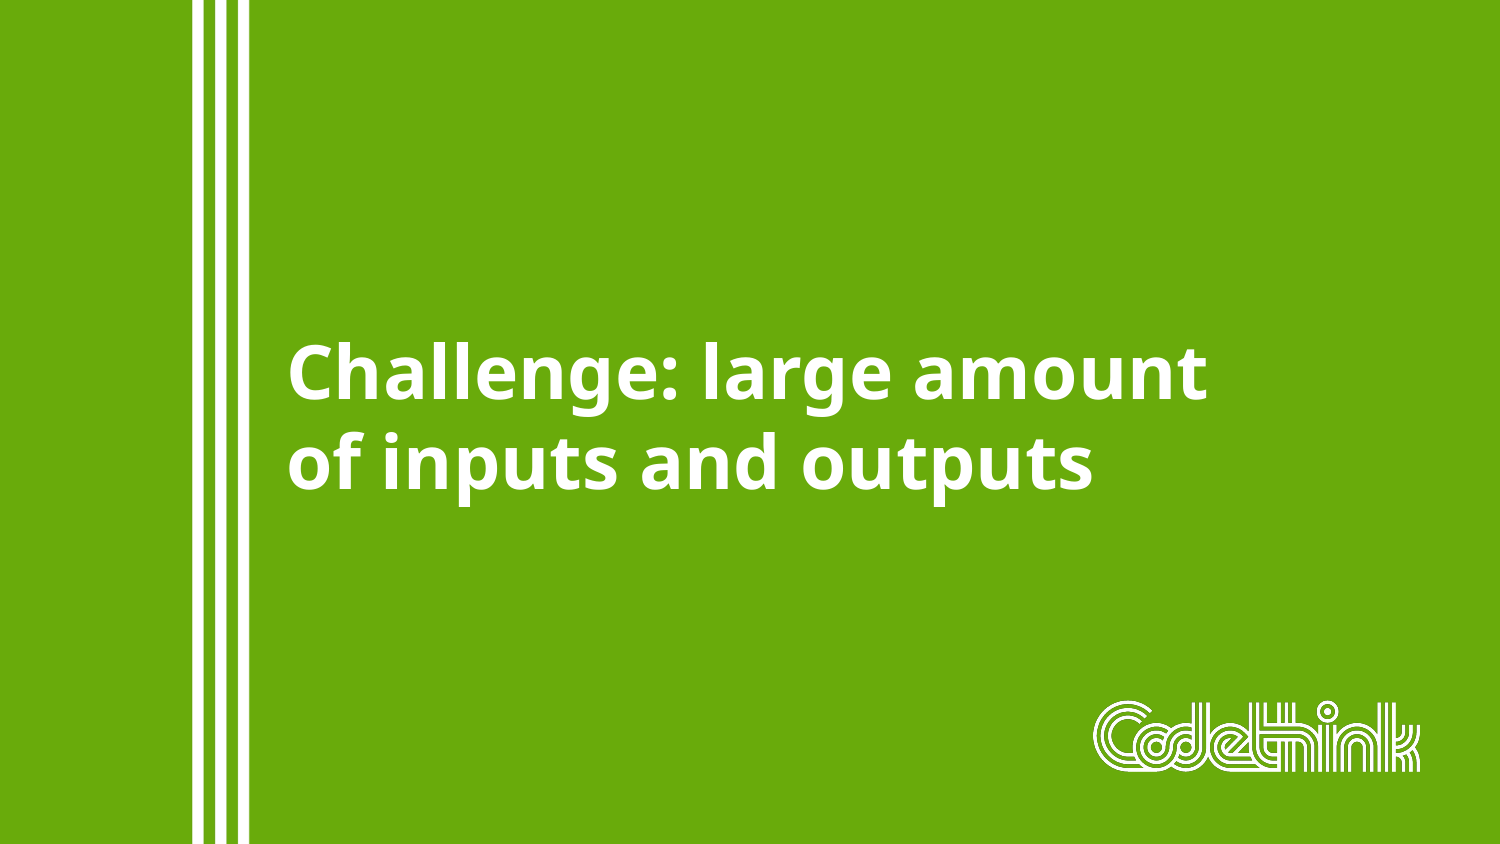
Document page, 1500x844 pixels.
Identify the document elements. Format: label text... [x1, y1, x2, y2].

title Challenge: large amount of inputs and outputs [580, 102, 1500, 520]
picture [0, 0, 580, 844]
picture [1093, 699, 1420, 773]
